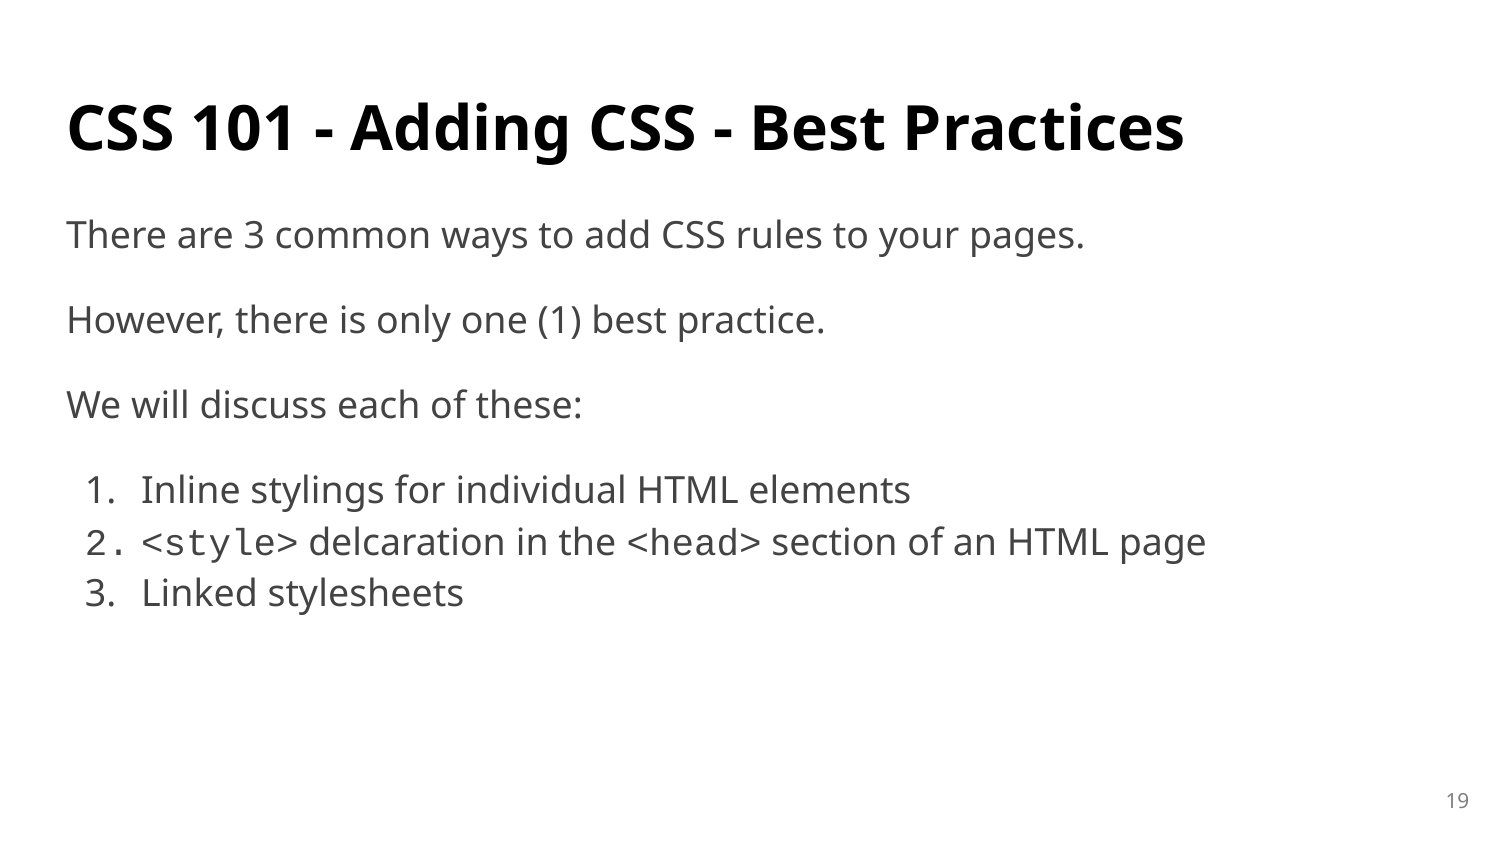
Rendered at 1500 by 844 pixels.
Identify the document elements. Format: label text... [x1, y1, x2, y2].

slide_number <number> [1394, 769, 1484, 834]
title CSS 101 - Adding CSS - Best Practices [51, 72, 1449, 176]
list There are 3 common ways to add CSS rules to your pages. However, there is only one (1) best practice. We will discuss each of these: Inline stylings for individual HTML elements <style> delcaration in the <head> section of an HTML page Linked stylesheets [51, 189, 1449, 750]
